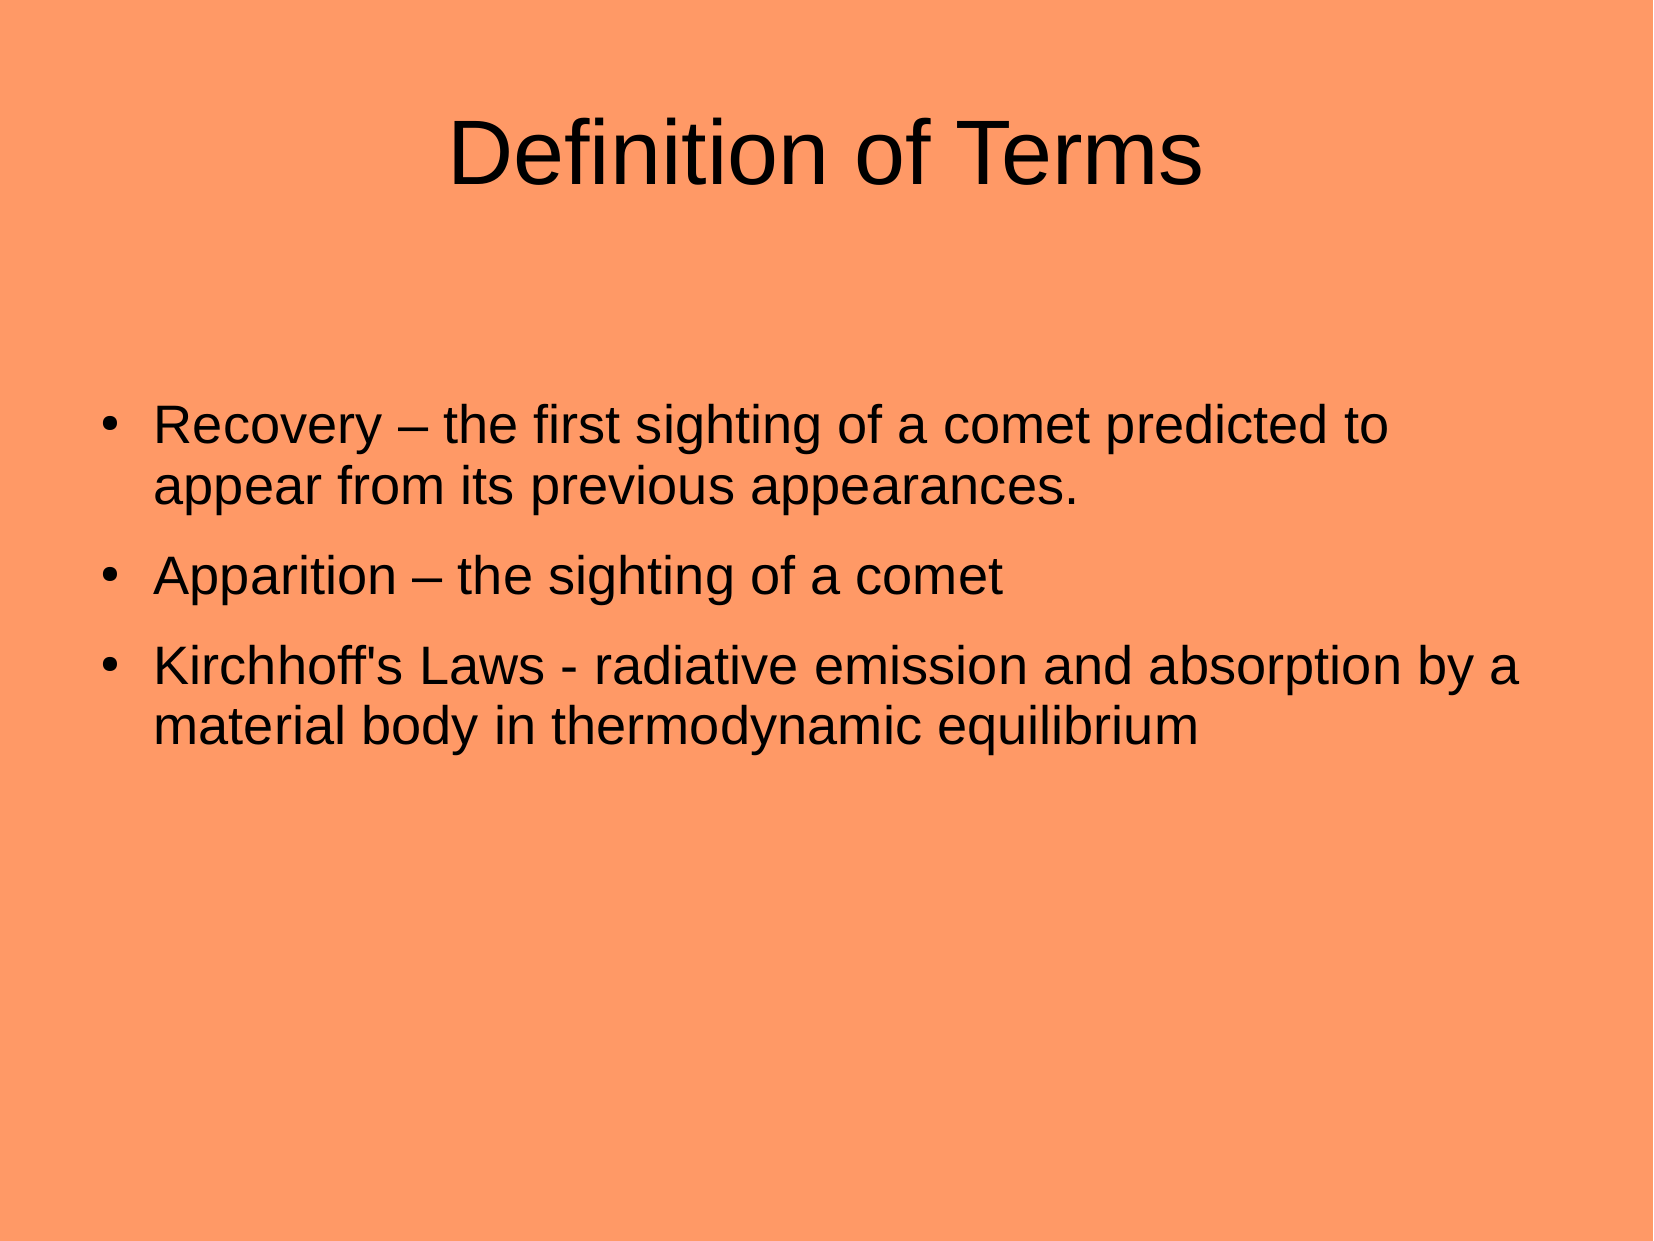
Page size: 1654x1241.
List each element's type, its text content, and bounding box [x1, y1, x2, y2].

title Definition of Terms [82, 49, 1571, 257]
list Recovery – the first sighting of a comet predicted to appear from its previous appearances. Apparition – the sighting of a comet Kirchhoff's Laws - radiative emission and absorption by a material body in thermodynamic equilibrium [82, 290, 1538, 1010]
